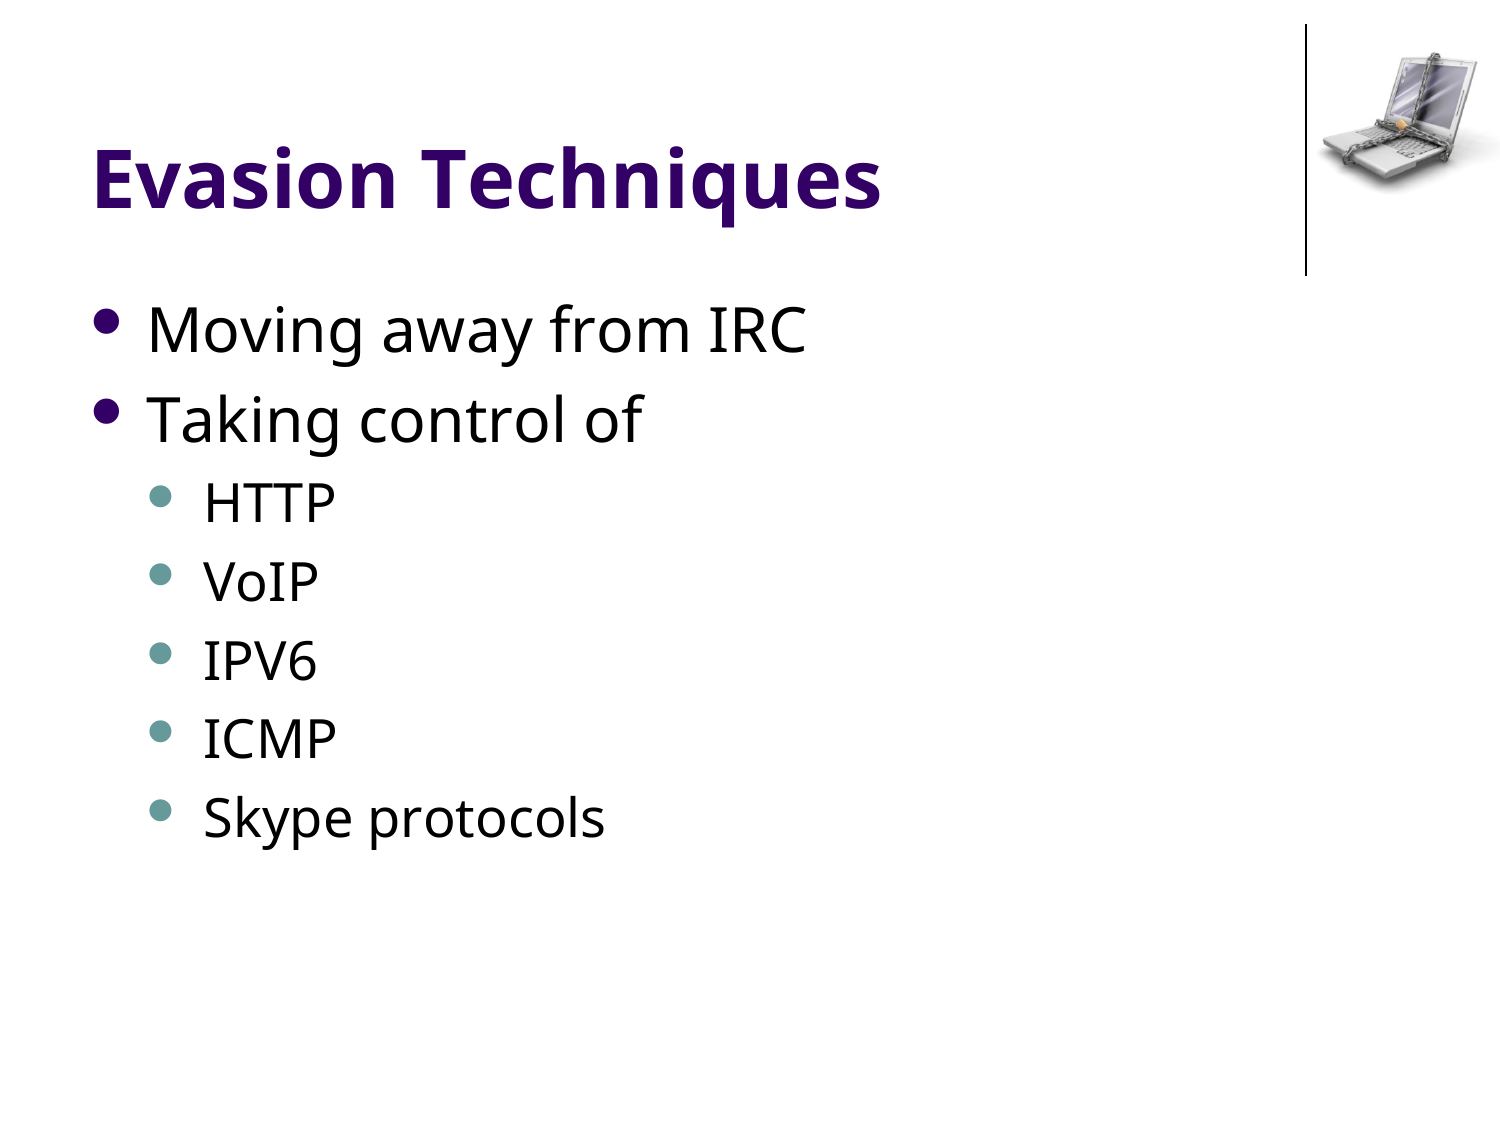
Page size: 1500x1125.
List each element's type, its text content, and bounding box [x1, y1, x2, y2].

picture [1313, 41, 1500, 200]
title Evasion Techniques [74, 20, 1313, 233]
list Moving away from IRC Taking control of HTTP VoIP IPV6 ICMP Skype protocols [75, 282, 1426, 1006]
